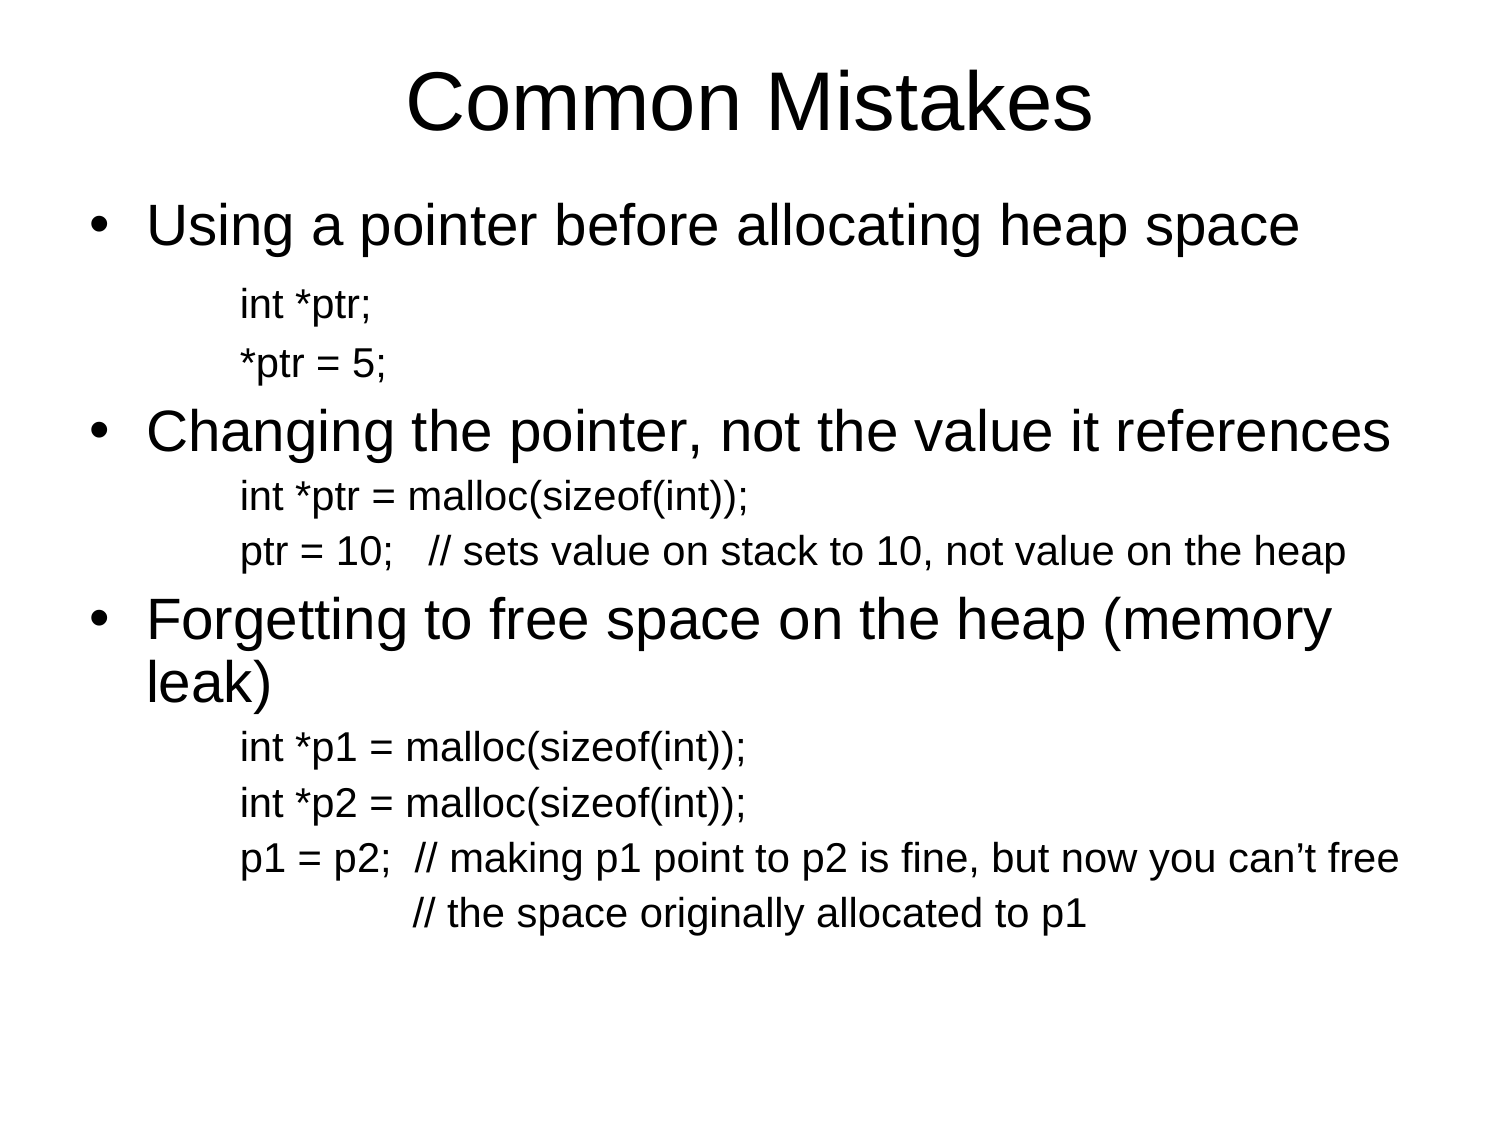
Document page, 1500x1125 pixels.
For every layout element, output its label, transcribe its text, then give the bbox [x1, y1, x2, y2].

list Using a pointer before allocating heap space int *ptr; *ptr = 5; Changing the pointer, not the value it references int *ptr = malloc(sizeof(int)); ptr = 10; // sets value on stack to 10, not value on the heap Forgetting to free space on the heap (memory leak) int *p1 = malloc(sizeof(int)); int *p2 = malloc(sizeof(int)); p1 = p2; // making p1 point to p2 is fine, but now you can’t free // the space originally allocated to p1 [75, 187, 1426, 1005]
title Common Mistakes [75, 45, 1426, 150]
